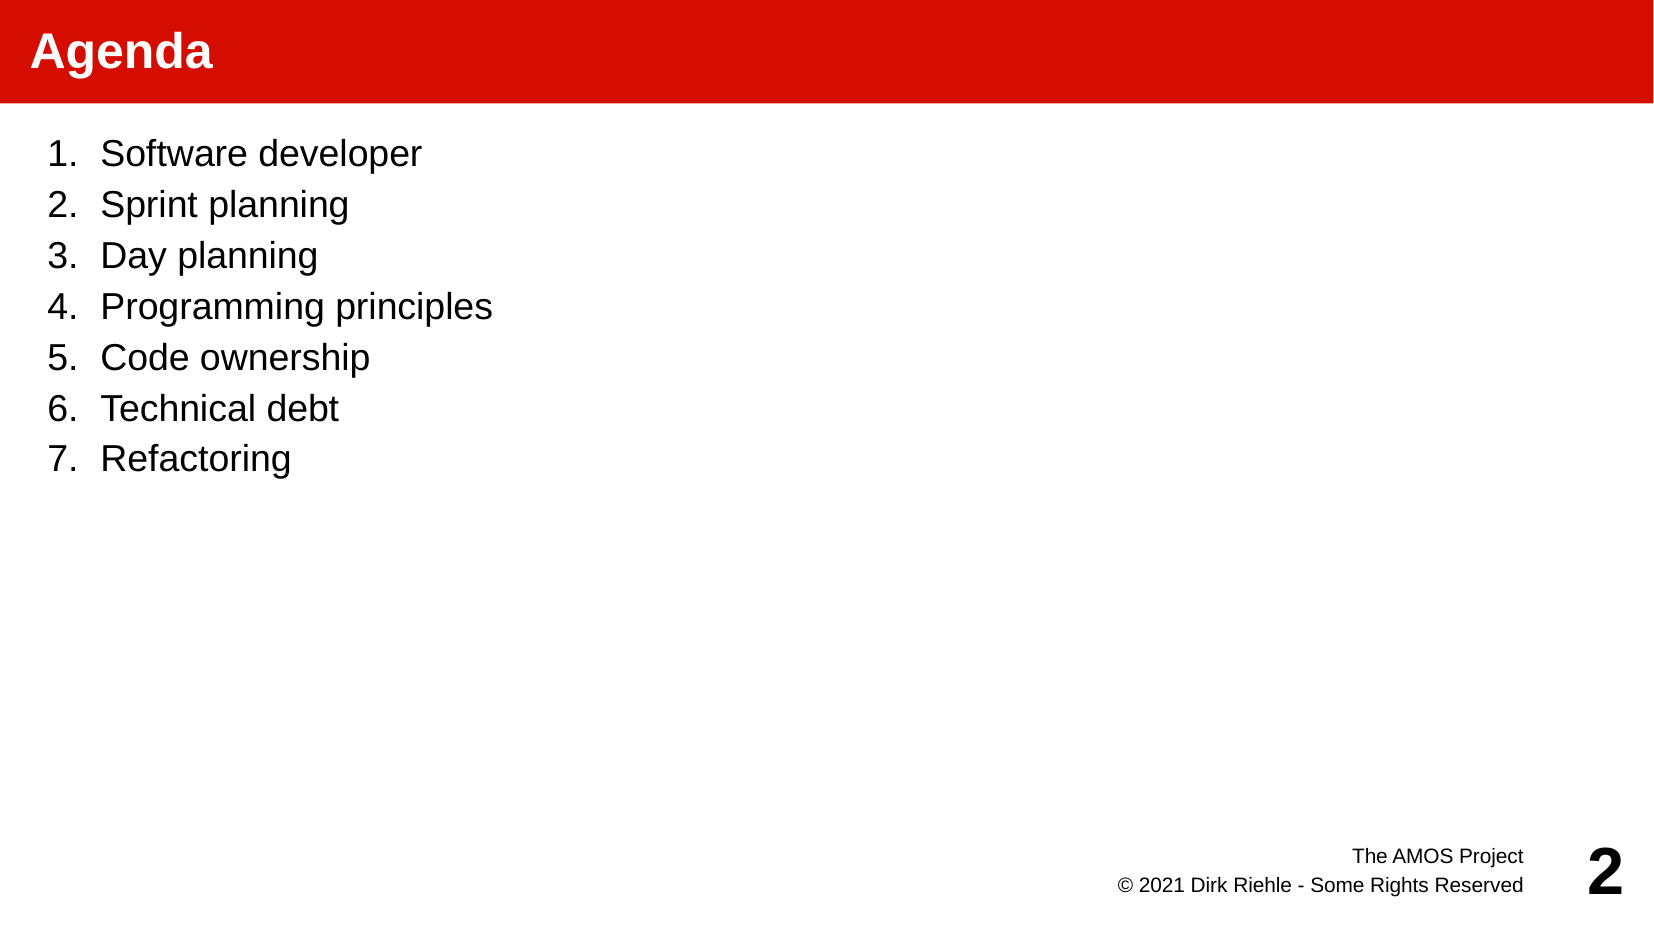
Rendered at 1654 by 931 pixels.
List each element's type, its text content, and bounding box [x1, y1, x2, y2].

title Agenda [0, 0, 1654, 104]
list Software developer Sprint planning Day planning Programming principles Code ownership Technical debt Refactoring [29, 132, 1625, 813]
